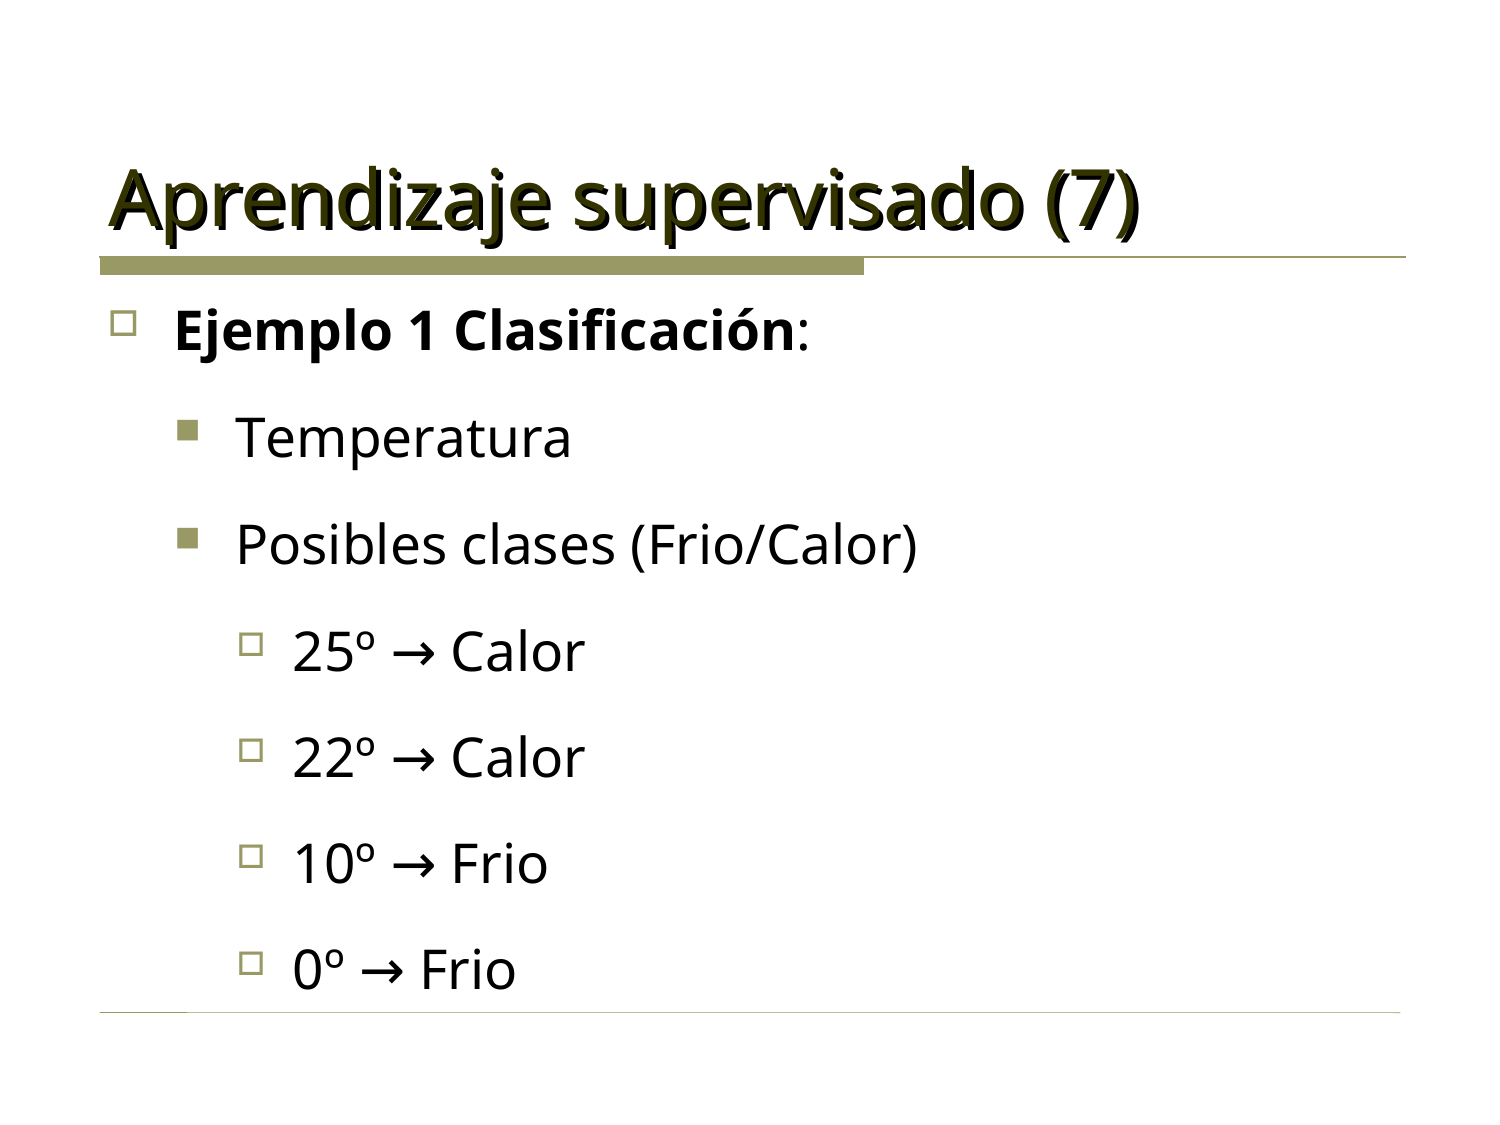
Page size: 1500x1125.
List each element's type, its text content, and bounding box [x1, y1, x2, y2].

title Aprendizaje supervisado (7) [94, 50, 1407, 250]
list Ejemplo 1 Clasificación: Temperatura Posibles clases (Frio/Calor) 25º → Calor 22º → Calor 10º → Frio 0º → Frio [92, 287, 1353, 1013]
